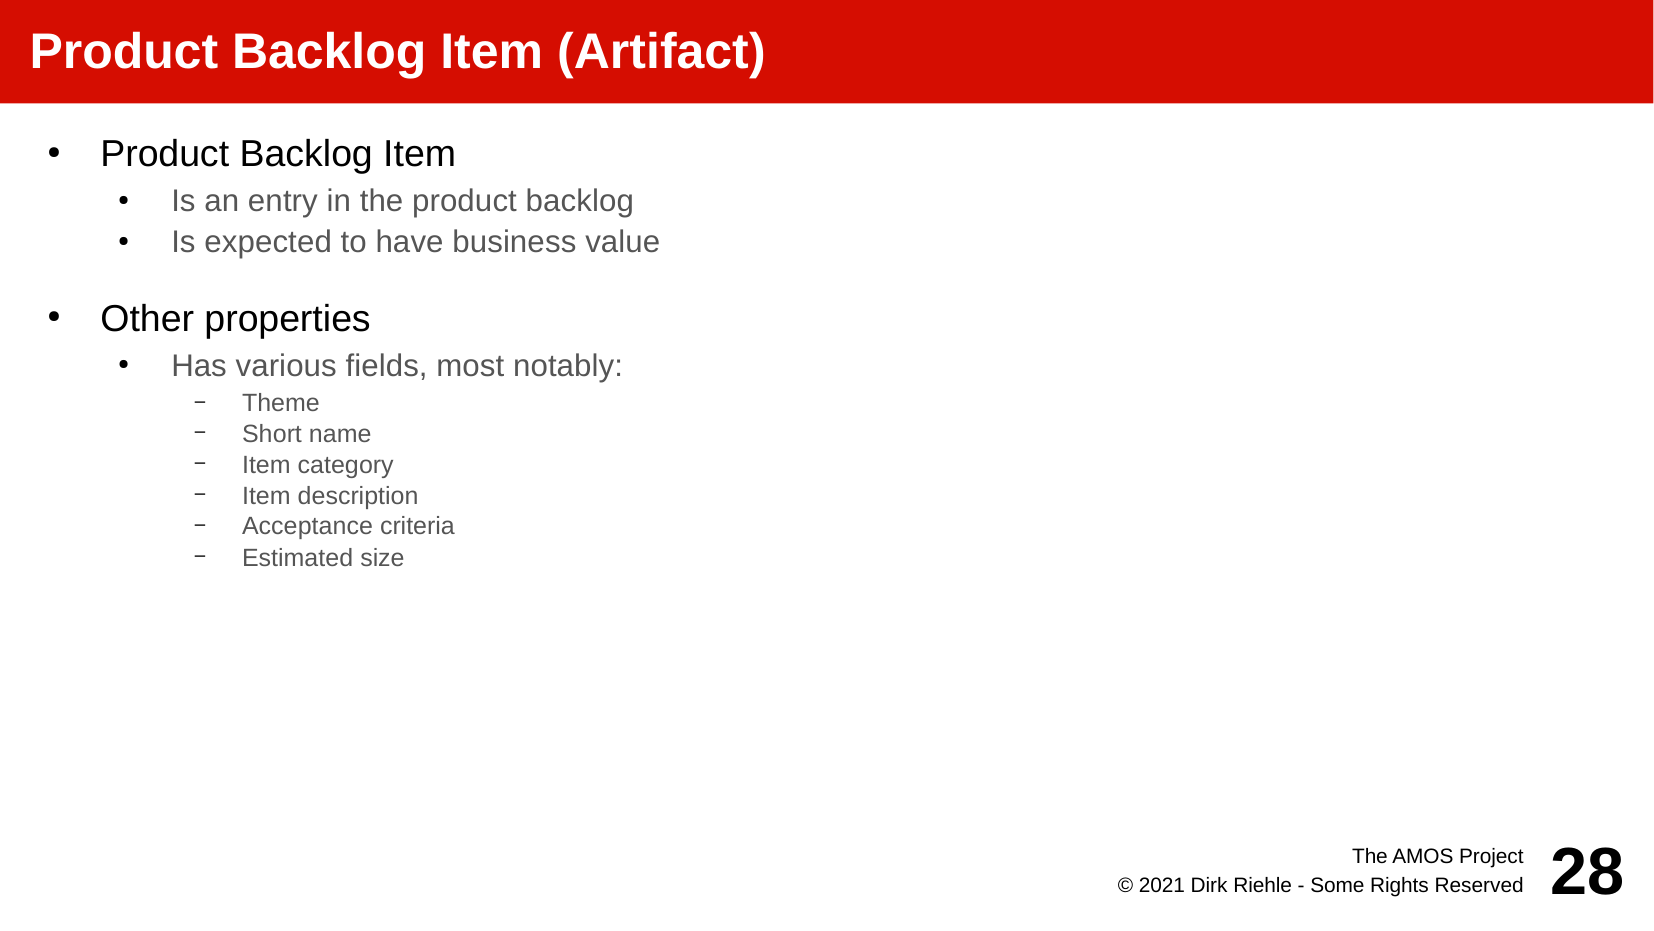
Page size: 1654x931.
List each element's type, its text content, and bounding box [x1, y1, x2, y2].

list Product Backlog Item Is an entry in the product backlog Is expected to have business value Other properties Has various fields, most notably: Theme Short name Item category Item description Acceptance criteria Estimated size [29, 132, 1625, 813]
title Product Backlog Item (Artifact) [0, 0, 1654, 104]
